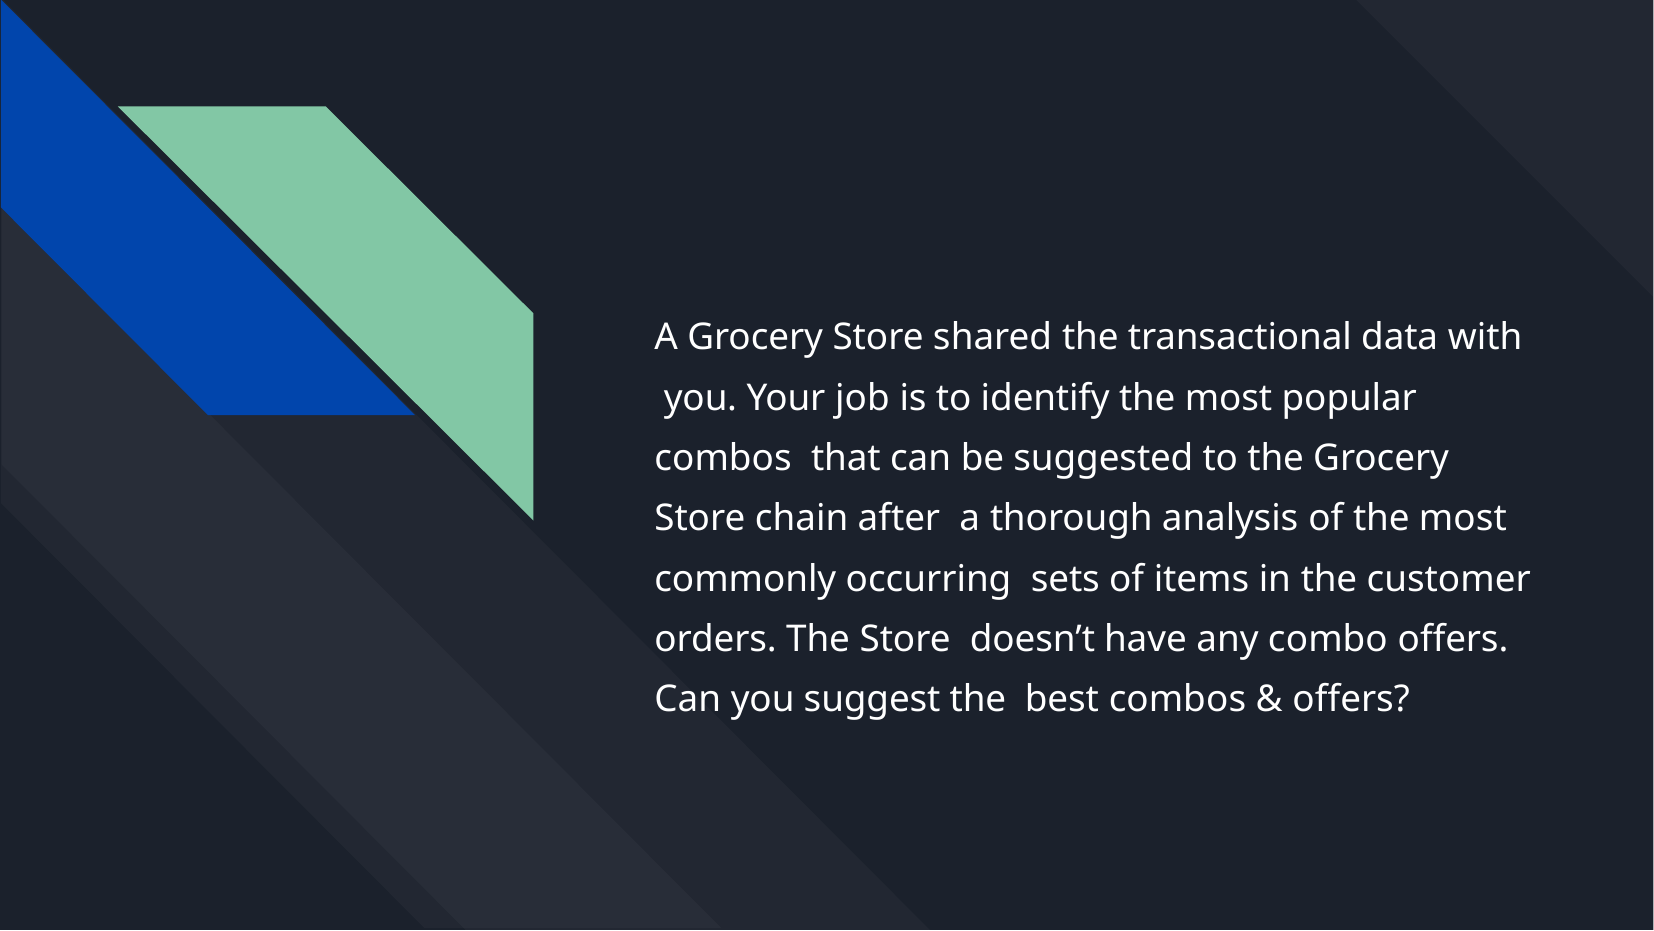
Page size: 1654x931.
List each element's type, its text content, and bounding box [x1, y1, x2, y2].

text_box A Grocery Store shared the transactional data with you. Your job is to identify the most popular combos that can be suggested to the Grocery Store chain after a thorough analysis of the most commonly occurring sets of items in the customer orders. The Store doesn’t have any combo offers. Can you suggest the best combos & offers? [639, 285, 1547, 788]
